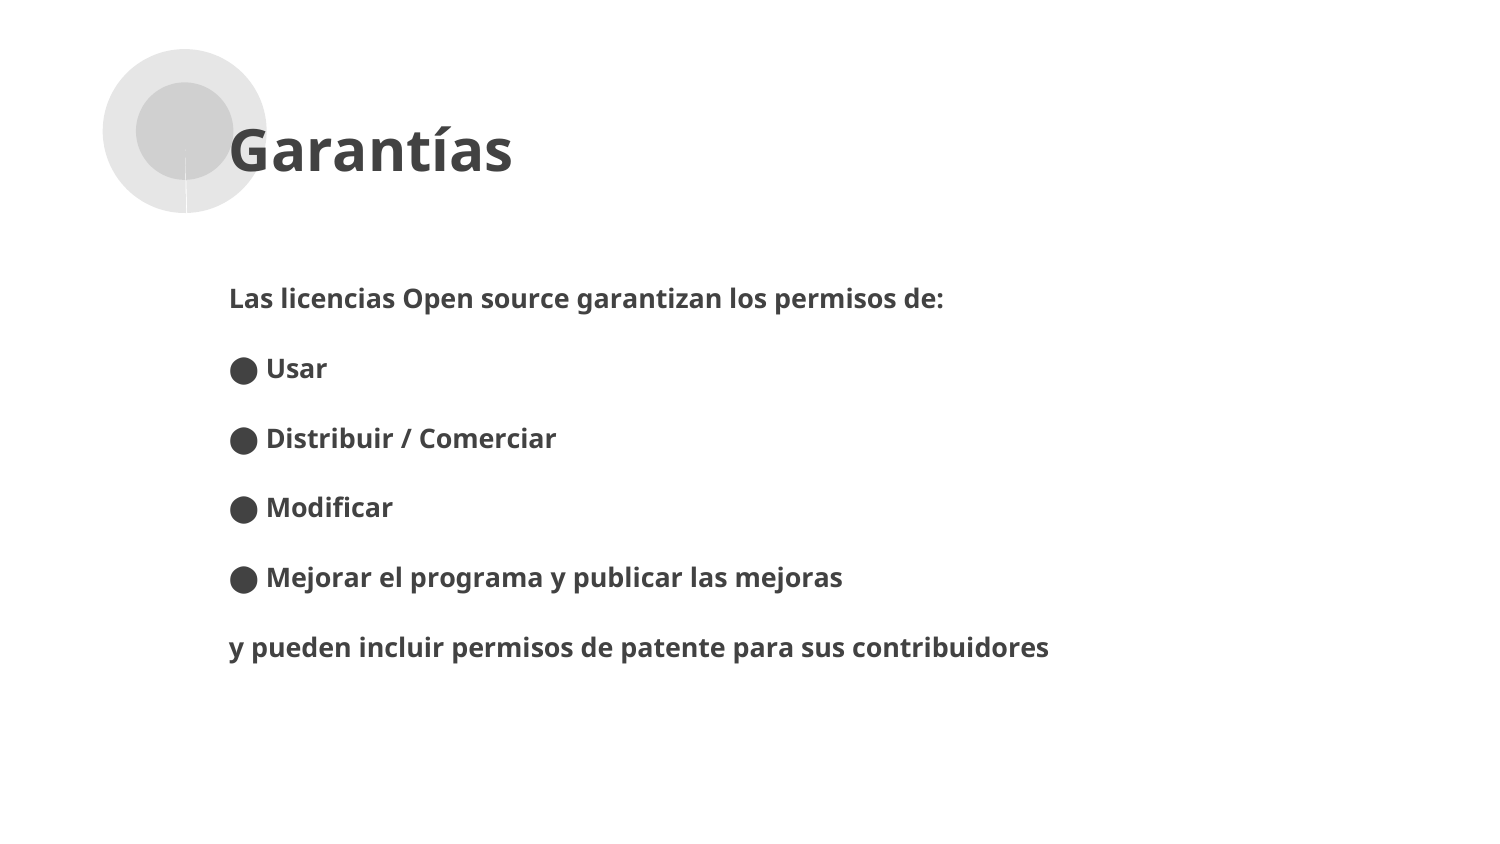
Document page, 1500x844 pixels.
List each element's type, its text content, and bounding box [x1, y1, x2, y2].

title Garantías [213, 98, 1368, 262]
list Las licencias Open source garantizan los permisos de: ⬤ Usar ⬤ Distribuir / Comerciar ⬤ Modificar ⬤ Mejorar el programa y publicar las mejoras y pueden incluir permisos de patente para sus contribuidores [213, 262, 1368, 680]
